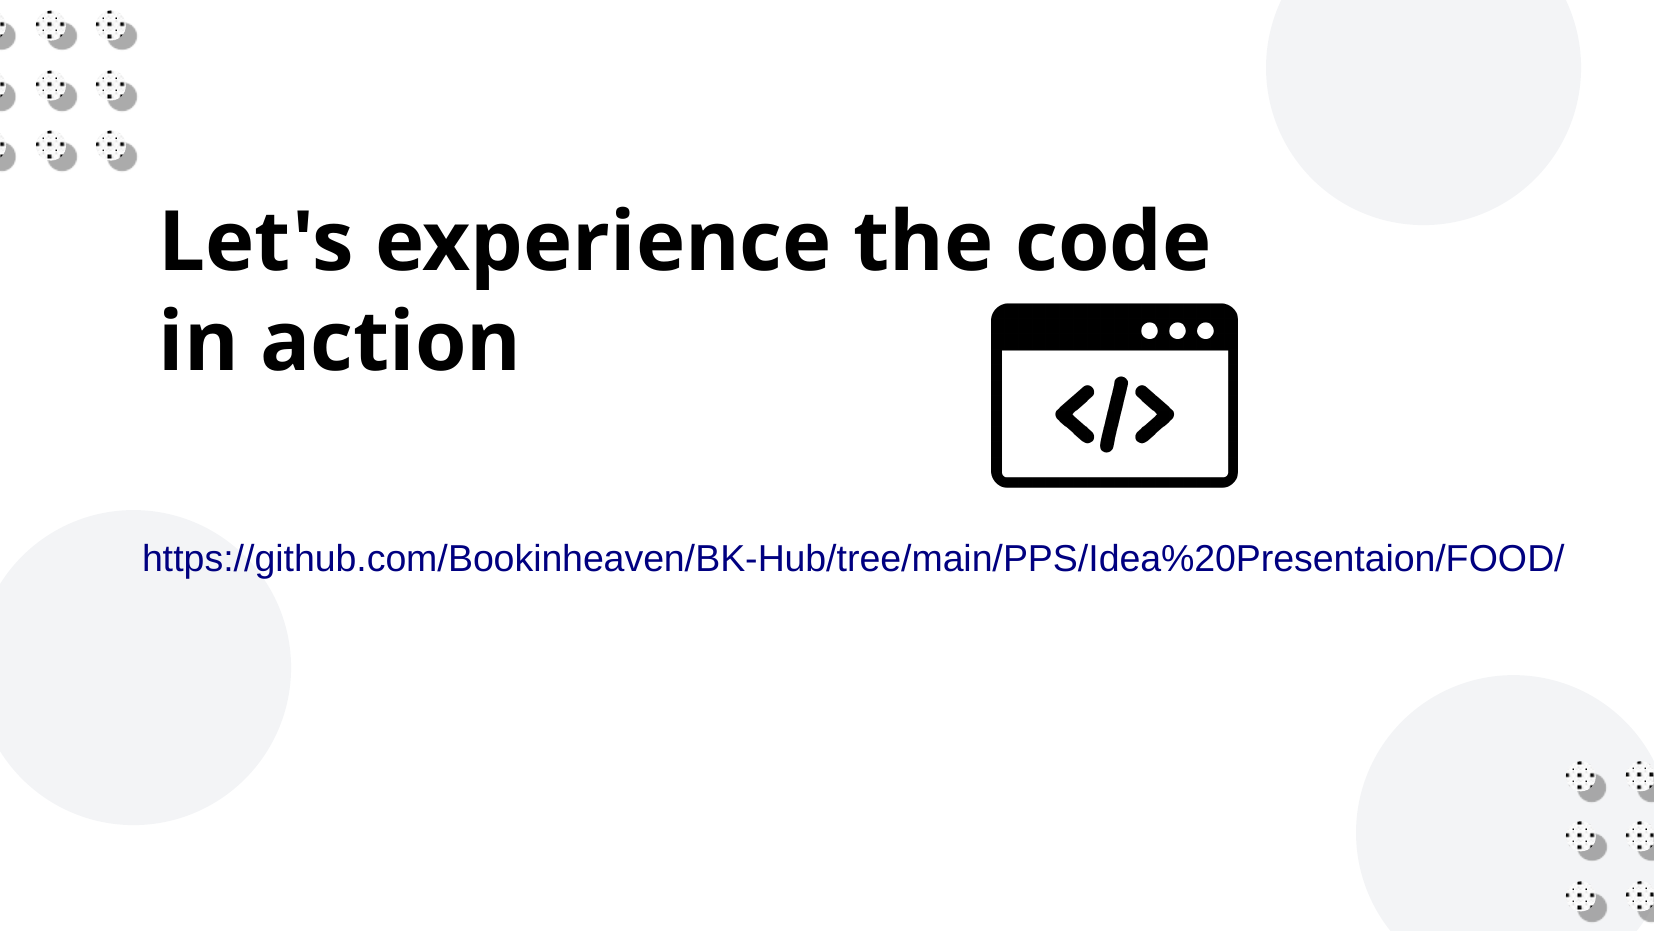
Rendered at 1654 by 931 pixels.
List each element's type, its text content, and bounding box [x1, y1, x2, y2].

picture [0, 13, 6, 38]
picture [1565, 821, 1596, 852]
picture [95, 10, 126, 41]
text_box Let's experience the code in action [143, 180, 1262, 433]
picture [1625, 881, 1654, 912]
picture [1625, 761, 1654, 792]
picture [35, 10, 66, 41]
picture [95, 130, 127, 161]
picture [1565, 761, 1596, 792]
text_box https://github.com/Bookinheaven/BK-Hub/tree/main/PPS/Idea%20Presentaion/FOOD/ [127, 530, 1613, 630]
picture [95, 70, 126, 101]
picture [991, 303, 1238, 488]
picture [35, 70, 66, 101]
picture [0, 73, 6, 98]
picture [0, 133, 7, 158]
picture [1625, 821, 1654, 852]
picture [35, 130, 67, 161]
picture [1565, 881, 1596, 912]
